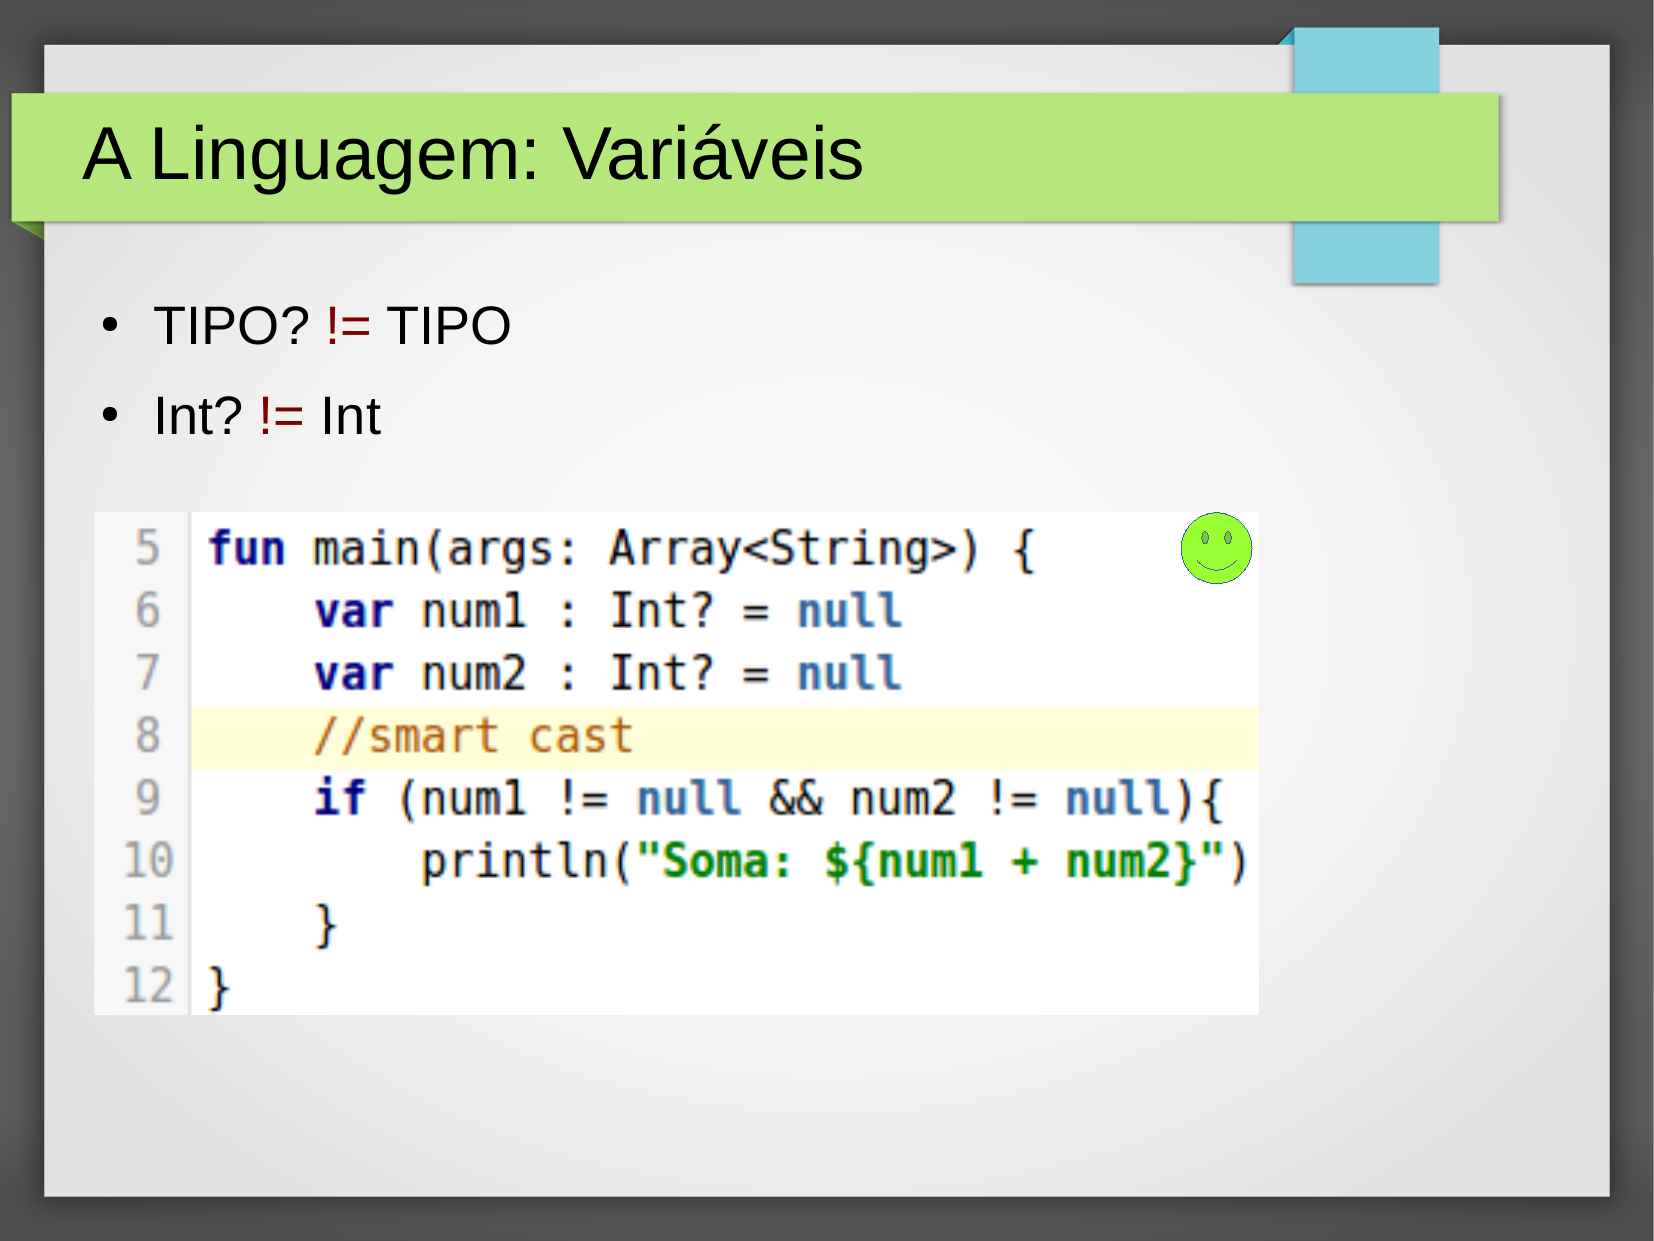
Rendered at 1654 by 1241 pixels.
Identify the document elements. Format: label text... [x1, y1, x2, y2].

text_box [1181, 512, 1253, 584]
title A Linguagem: Variáveis [82, 94, 1264, 213]
list TIPO? != TIPO Int? != Int [82, 295, 1571, 1015]
picture [0, 0, 1654, 1241]
